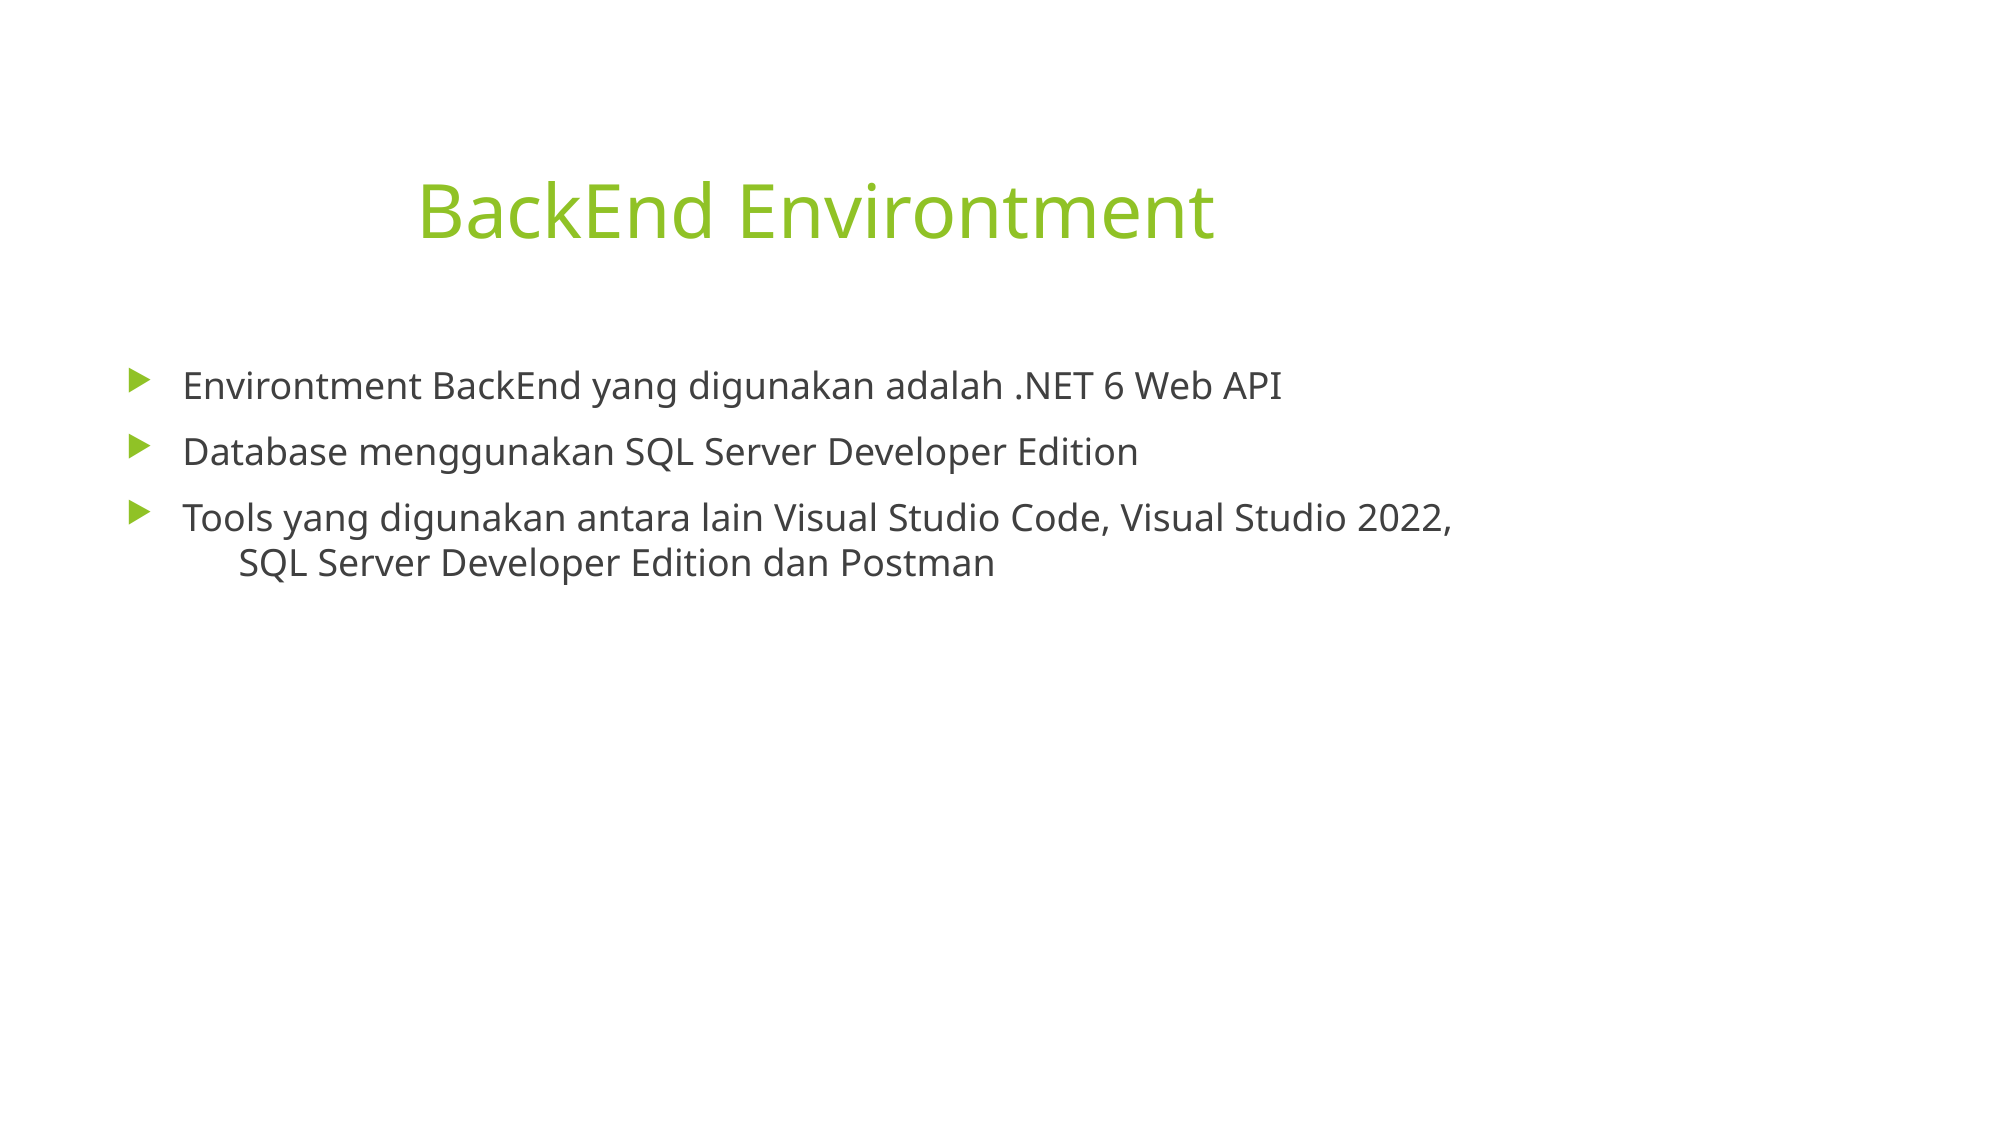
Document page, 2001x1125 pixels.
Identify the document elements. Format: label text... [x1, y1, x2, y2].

list Environtment BackEnd yang digunakan adalah .NET 6 Web API Database menggunakan SQL Server Developer Edition Tools yang digunakan antara lain Visual Studio Code, Visual Studio 2022, SQL Server Developer Edition dan Postman [111, 354, 1522, 992]
title BackEnd Environtment [111, 99, 1522, 317]
